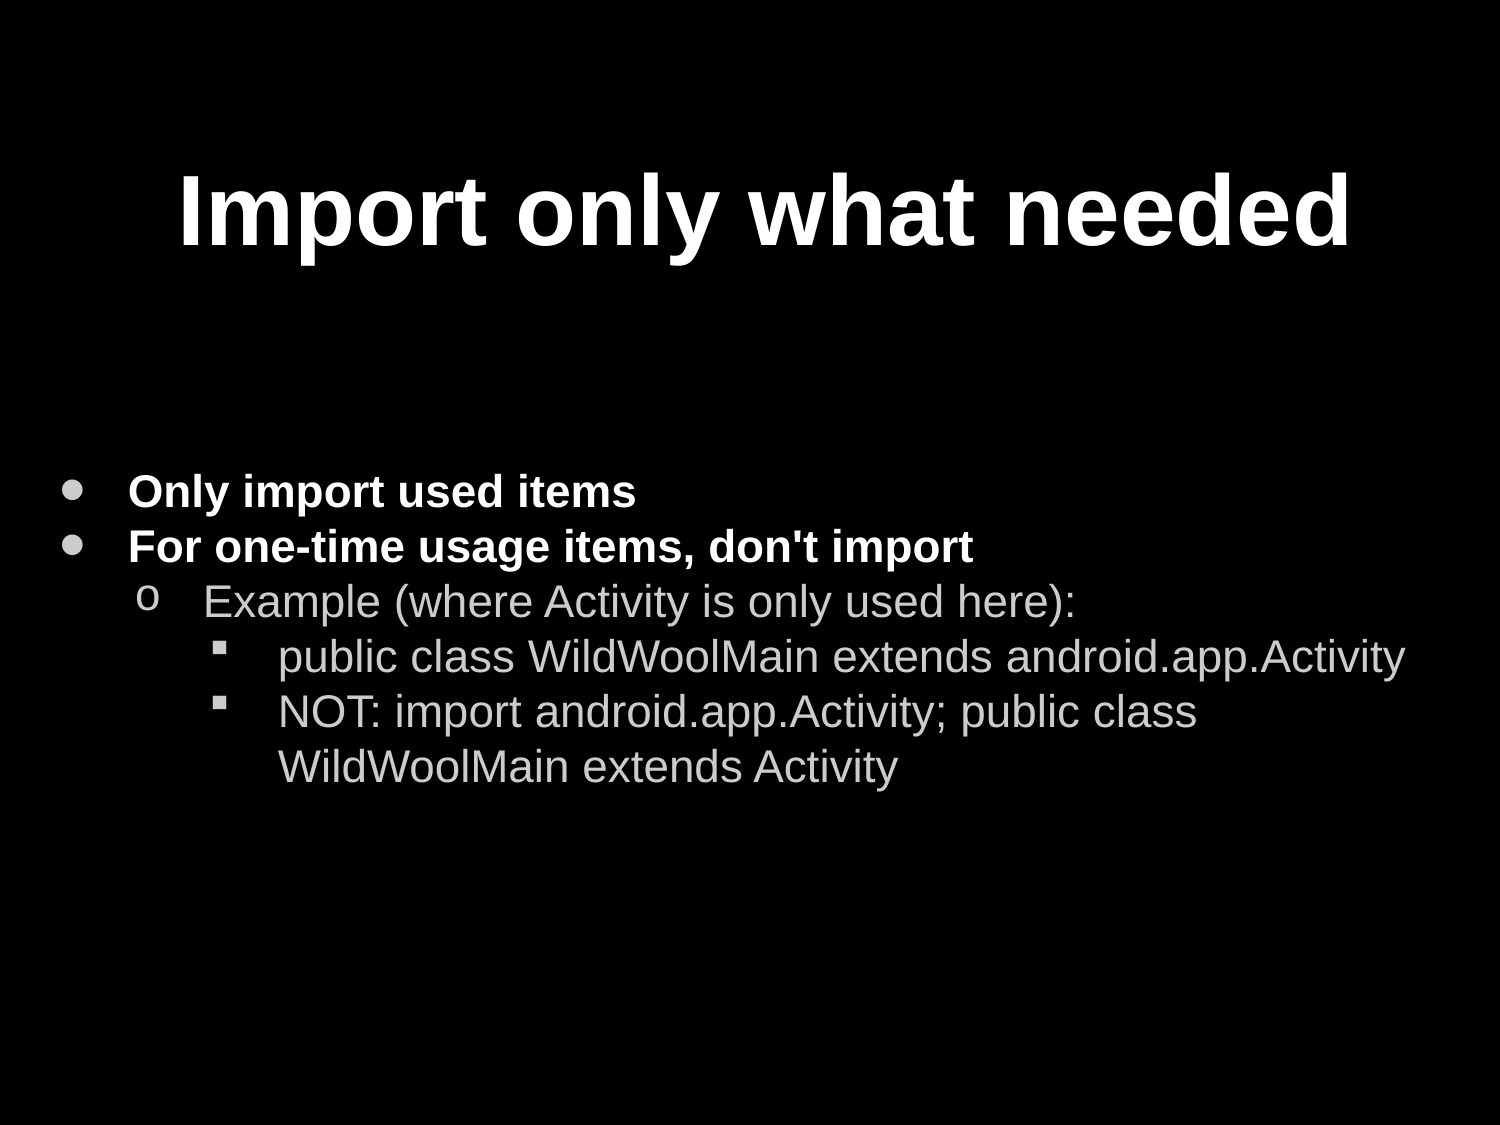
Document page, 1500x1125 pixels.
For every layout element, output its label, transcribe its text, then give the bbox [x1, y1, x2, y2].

title Import only what needed [112, 96, 1388, 314]
subtitle Only import used items For one-time usage items, don't import Example (where Activity is only used here): public class WildWoolMain extends android.app.Activity NOT: import android.app.Activity; public class WildWoolMain extends Activity [37, 322, 1475, 931]
